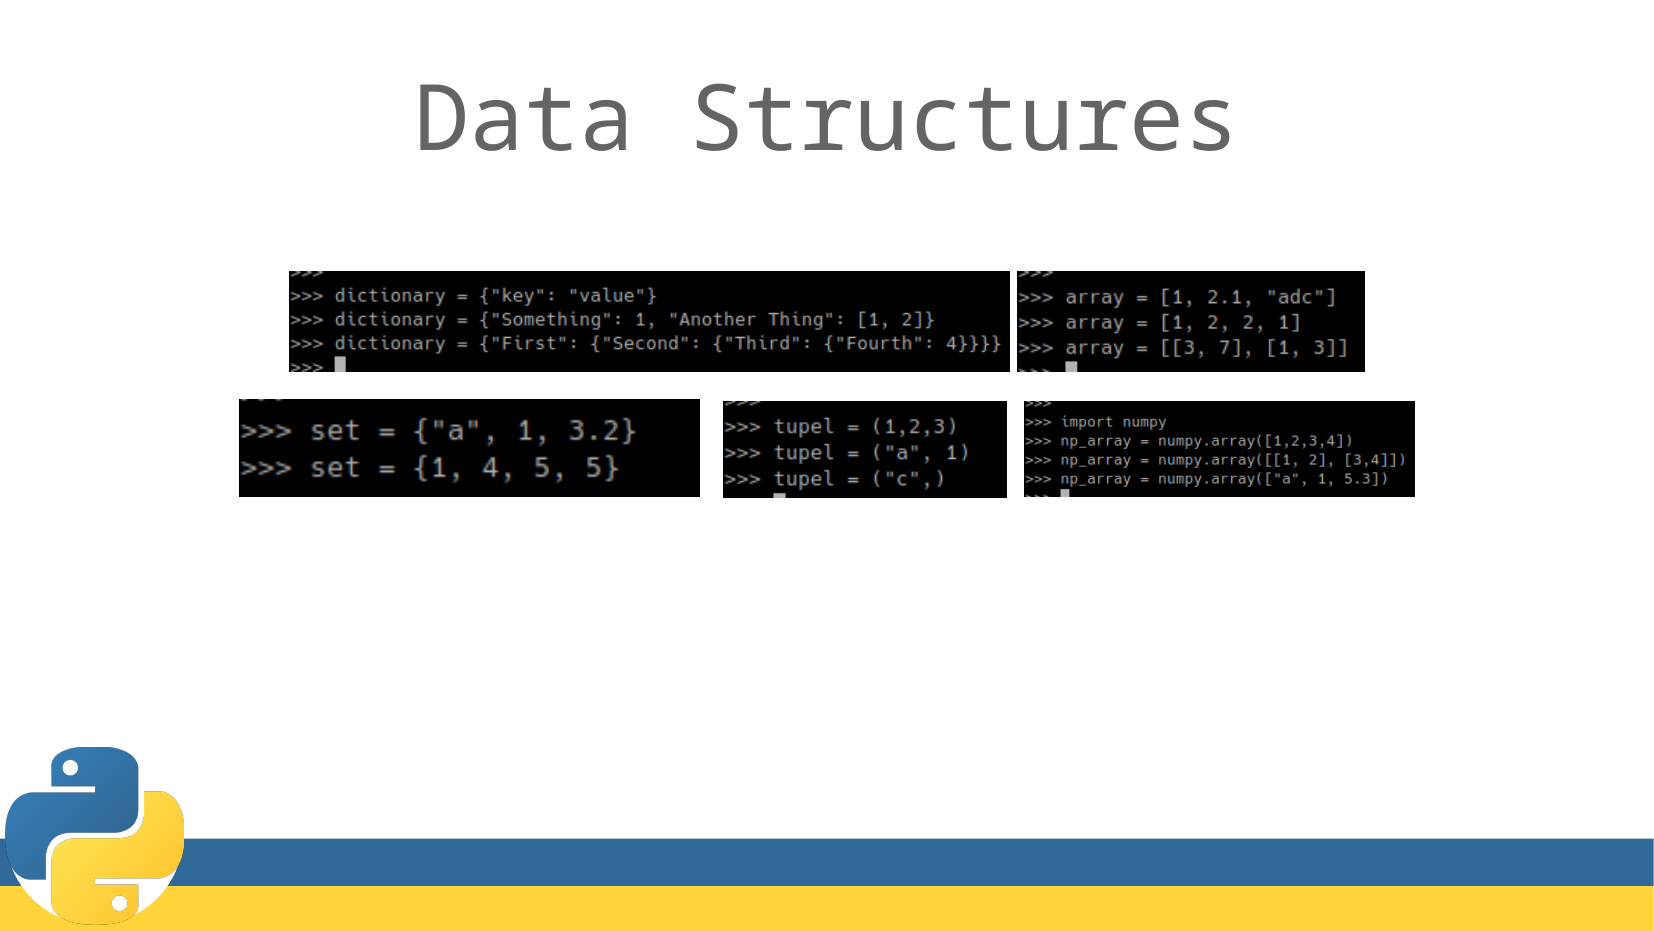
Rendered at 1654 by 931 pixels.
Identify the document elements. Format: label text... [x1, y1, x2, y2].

title Data Structures [82, 37, 1571, 193]
picture [5, 747, 184, 925]
picture [239, 399, 700, 497]
picture [723, 401, 1007, 499]
picture [1024, 401, 1415, 497]
picture [1017, 271, 1365, 372]
picture [289, 271, 1010, 372]
